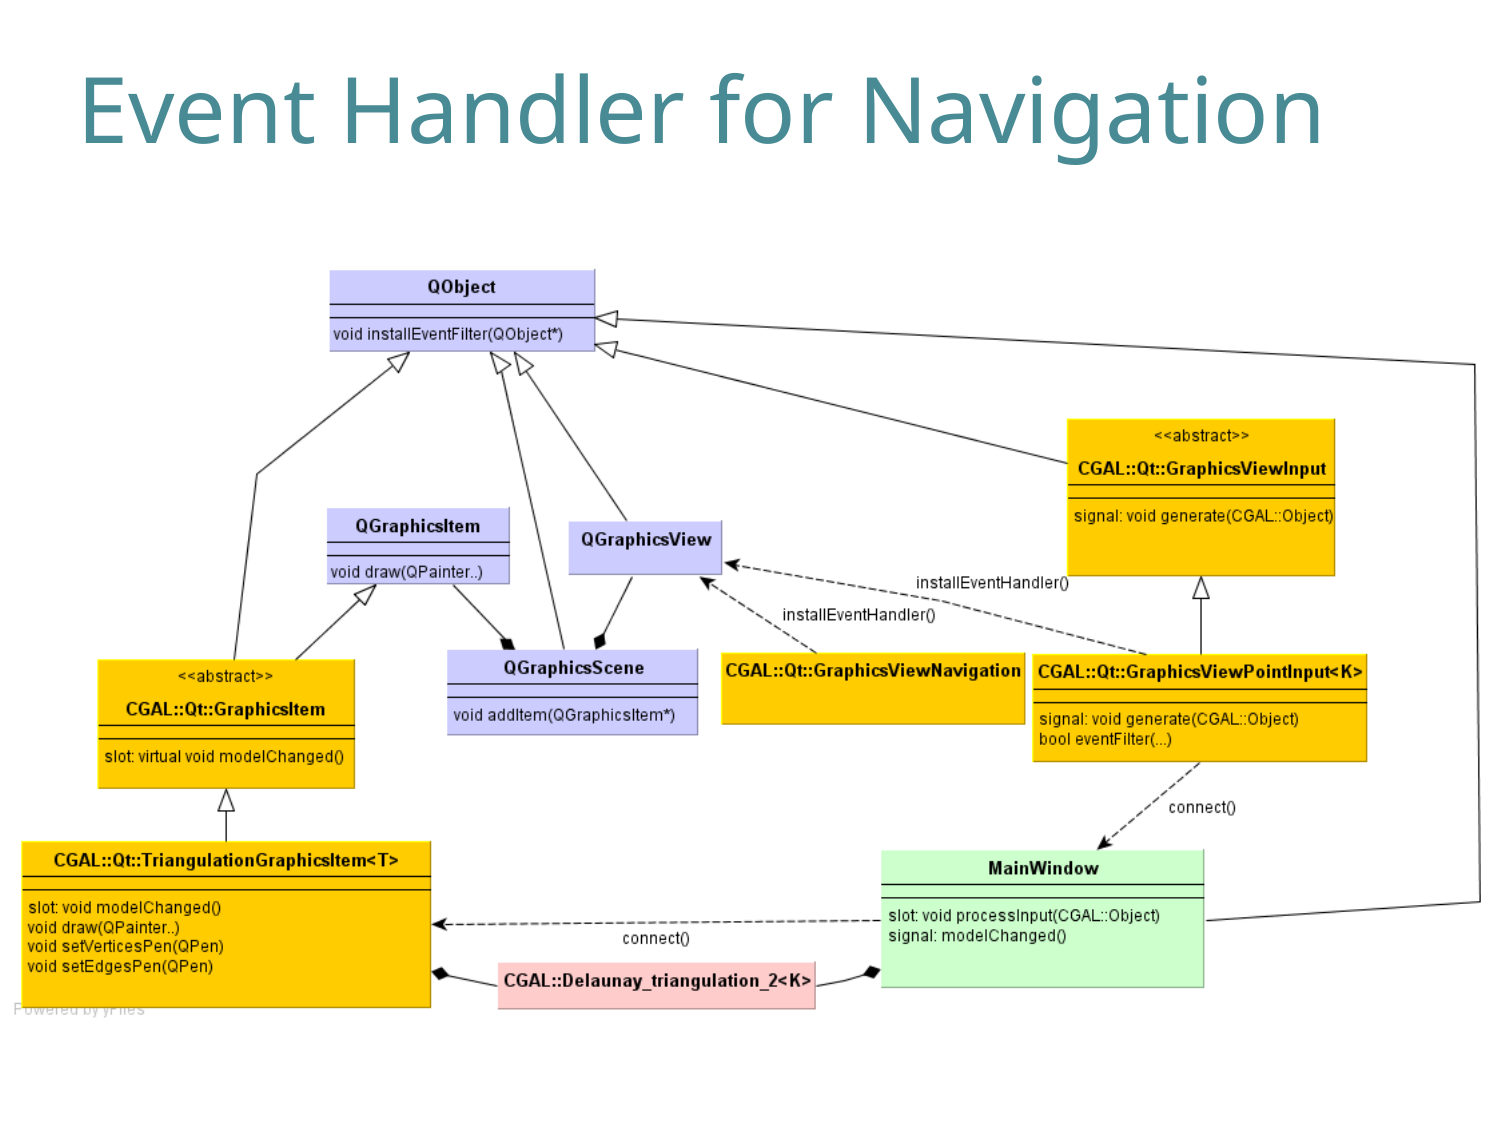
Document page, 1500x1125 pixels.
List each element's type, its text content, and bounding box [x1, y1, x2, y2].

title Event Handler for Navigation [62, 37, 1479, 225]
picture [0, 249, 1500, 1031]
